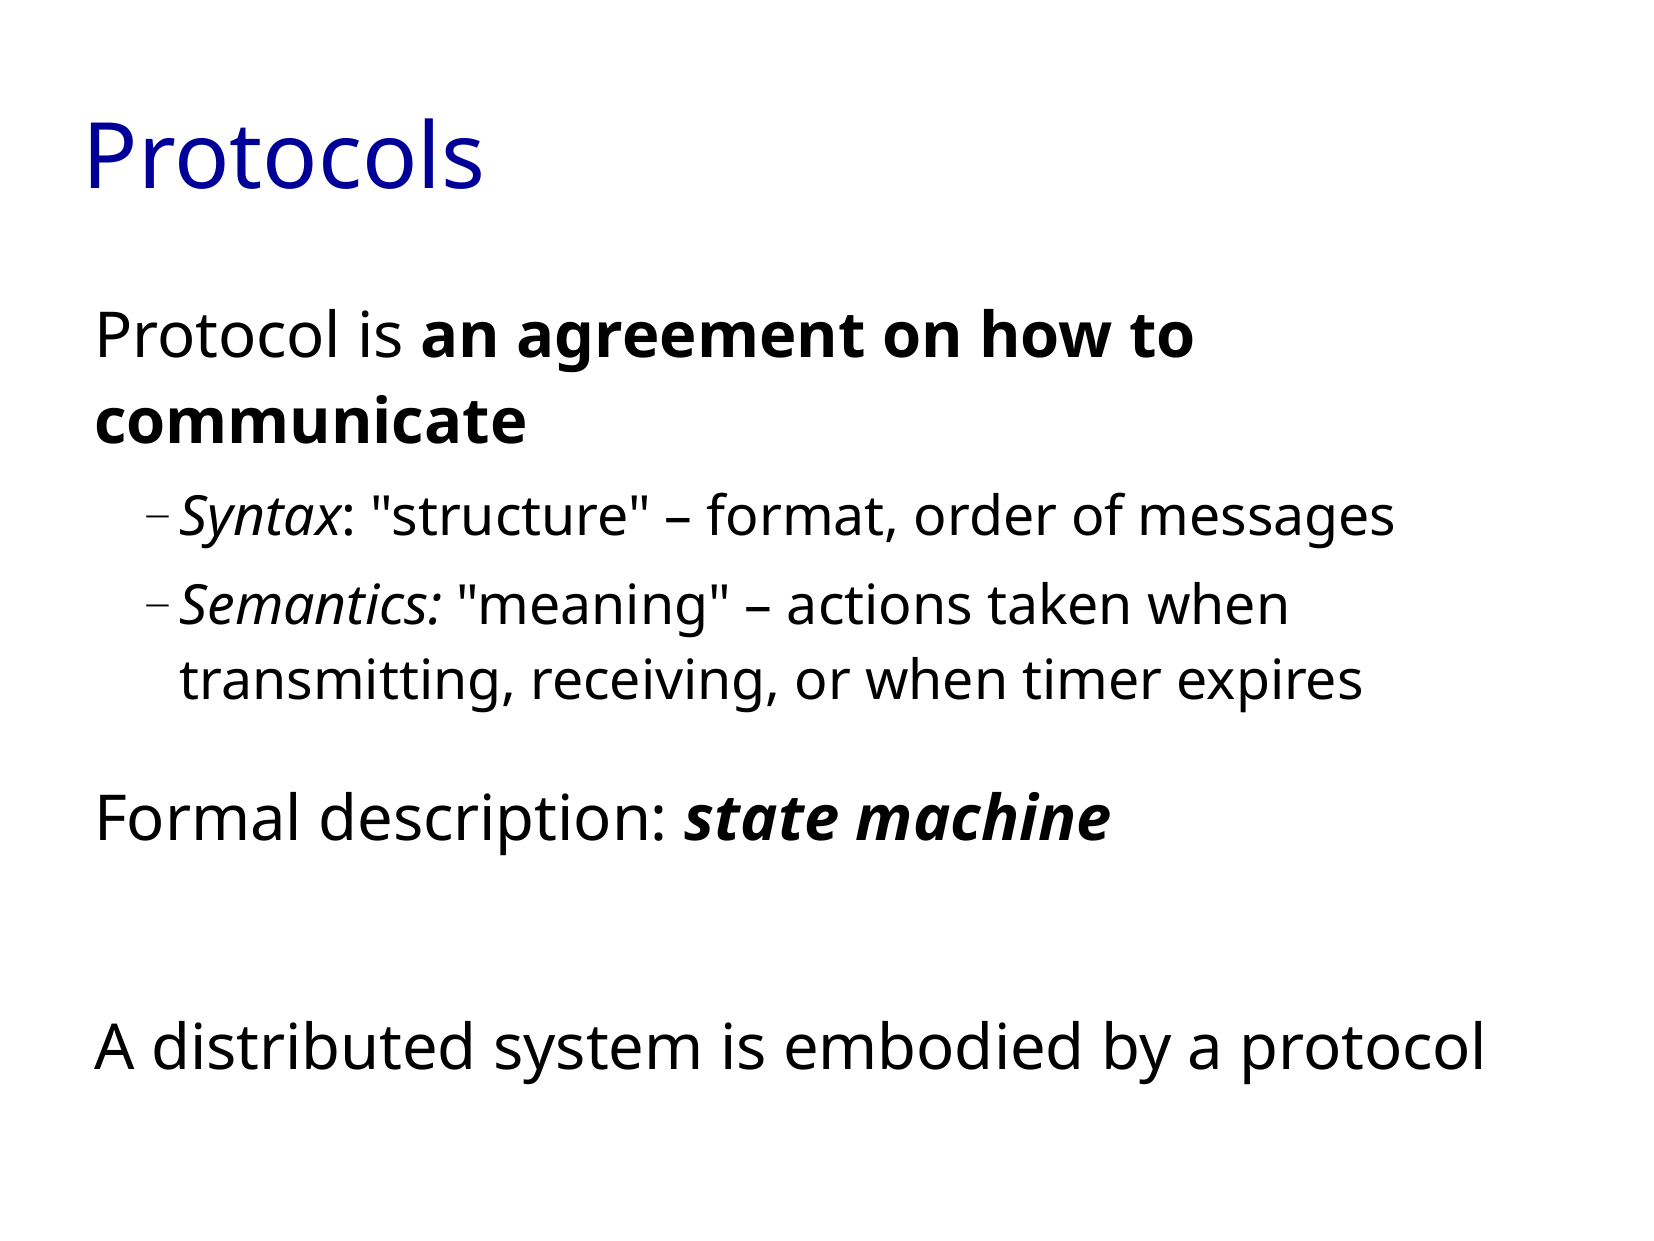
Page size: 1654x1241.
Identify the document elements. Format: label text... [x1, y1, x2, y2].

list Protocol is an agreement on how to communicate Syntax: "structure" – format, order of messages Semantics: "meaning" – actions taken when transmitting, receiving, or when timer expires Formal description: state machine A distributed system is embodied by a protocol [60, 290, 1571, 1096]
title Protocols [82, 49, 1571, 257]
